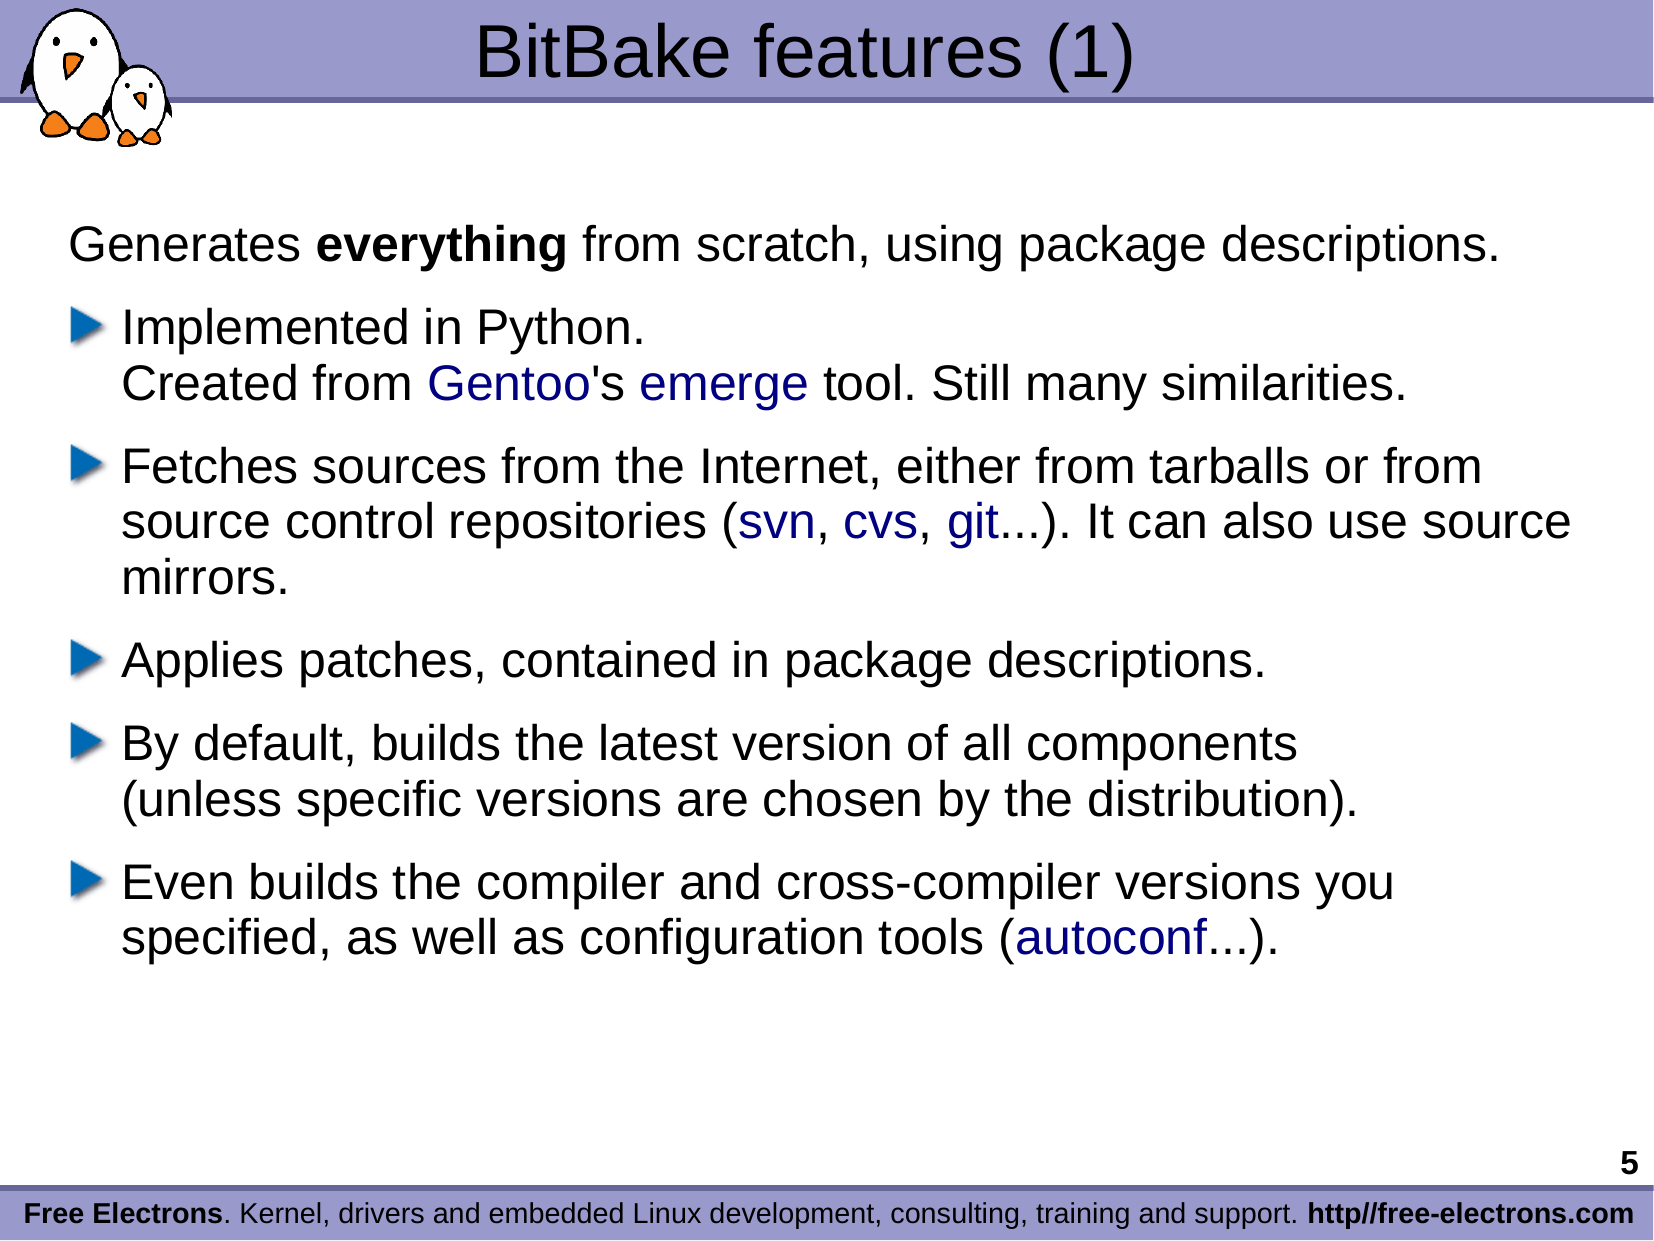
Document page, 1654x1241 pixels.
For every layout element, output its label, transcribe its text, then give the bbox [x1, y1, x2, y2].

title BitBake features (1) [60, 0, 1551, 104]
list Generates everything from scratch, using package descriptions. Implemented in Python. Created from Gentoo's emerge tool. Still many similarities. Fetches sources from the Internet, either from tarballs or from source control repositories (svn, cvs, git...). It can also use source mirrors. Applies patches, contained in package descriptions. By default, builds the latest version of all components (unless specific versions are chosen by the distribution). Even builds the compiler and cross-compiler versions you specified, as well as configuration tools (autoconf...). [50, 216, 1581, 1066]
picture [20, 8, 172, 147]
